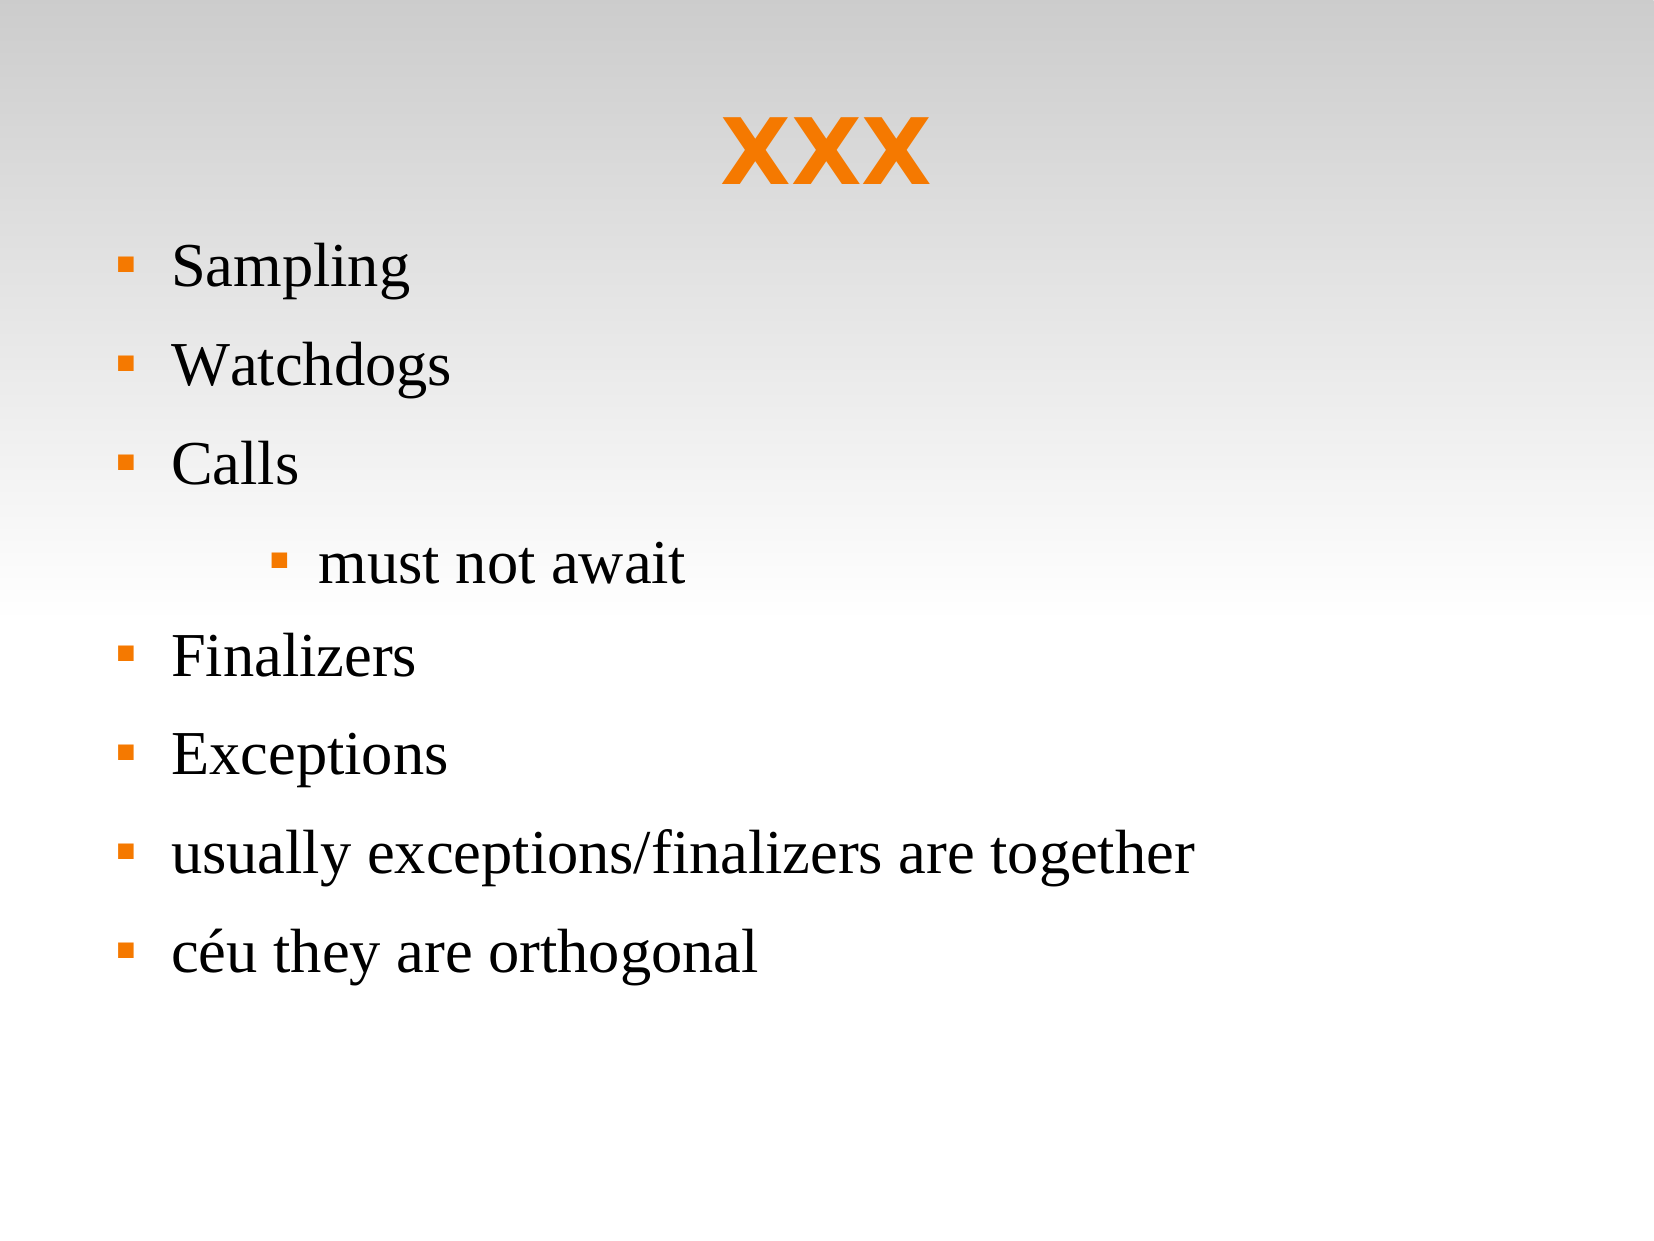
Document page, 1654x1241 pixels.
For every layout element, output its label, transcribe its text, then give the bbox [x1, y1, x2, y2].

list Sampling Watchdogs Calls must not await Finalizers Exceptions usually exceptions/finalizers are together céu they are orthogonal [82, 231, 1571, 1037]
title XXX [82, 49, 1571, 231]
